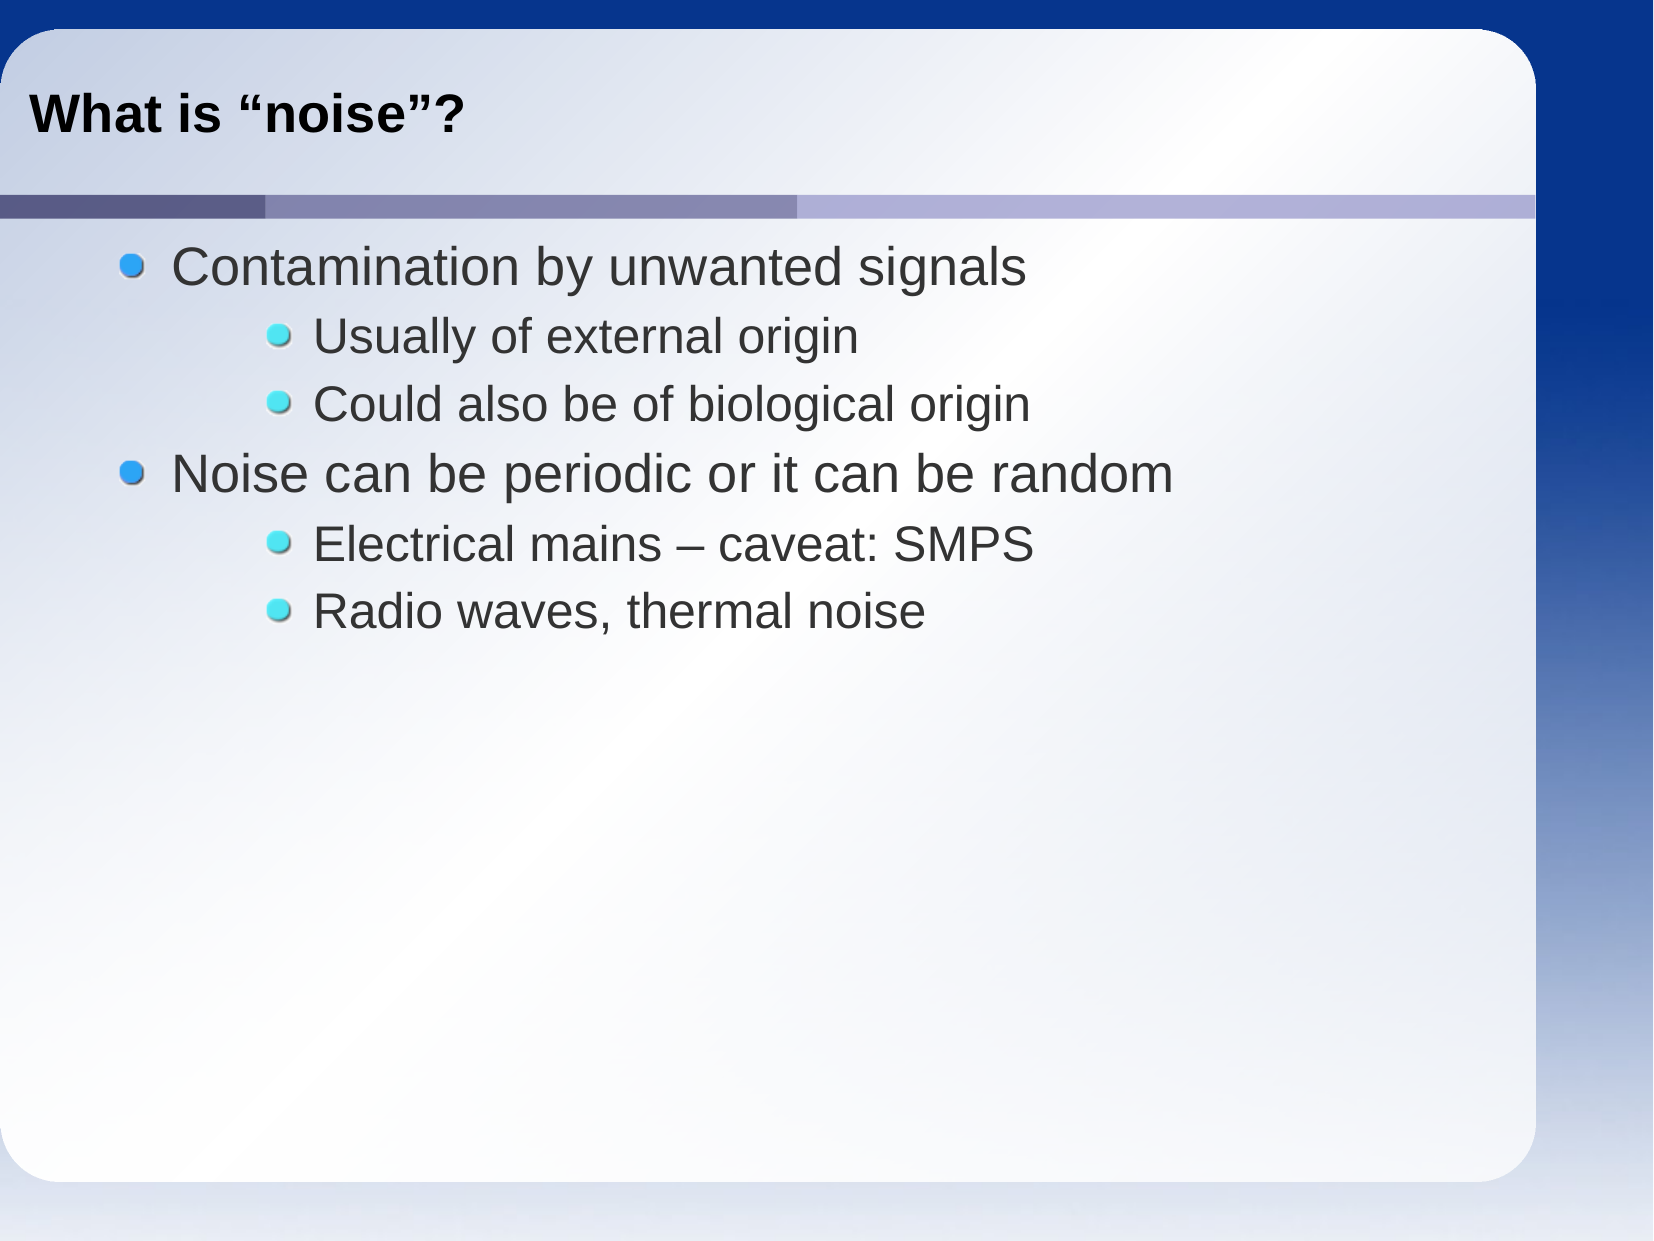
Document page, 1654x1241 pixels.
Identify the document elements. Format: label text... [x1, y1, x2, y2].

title What is “noise”? [29, 49, 1506, 178]
list Contamination by unwanted signals Usually of external origin Could also be of biological origin Noise can be periodic or it can be random Electrical mains – caveat: SMPS Radio waves, thermal noise [29, 236, 1506, 1152]
picture [0, 0, 1654, 1241]
